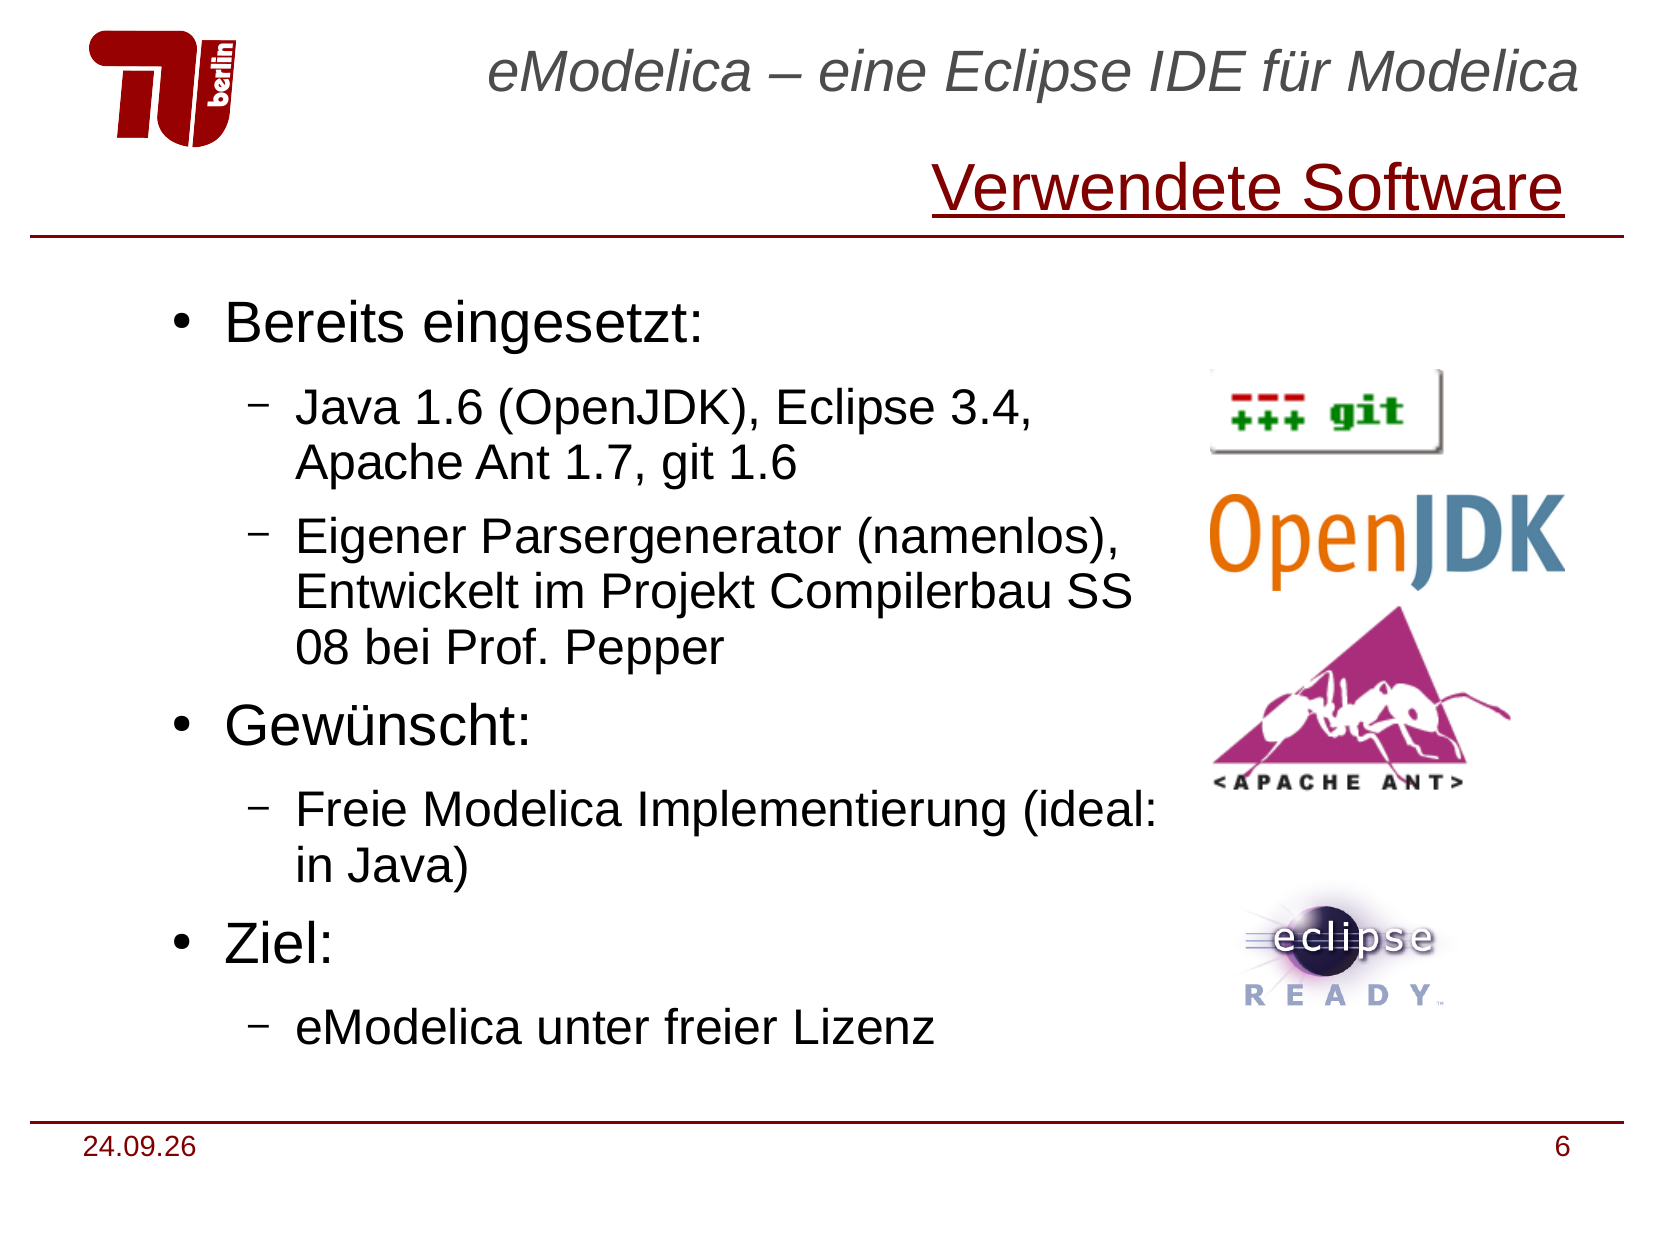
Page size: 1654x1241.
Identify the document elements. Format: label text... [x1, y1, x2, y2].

picture [1210, 826, 1469, 1085]
picture [1210, 605, 1514, 798]
picture [1210, 369, 1447, 458]
picture [1210, 494, 1565, 591]
title Verwendete Software [76, 147, 1565, 228]
list Bereits eingesetzt: Java 1.6 (OpenJDK), Eclipse 3.4, Apache Ant 1.7, git 1.6 Eigener Parsergenerator (namenlos), Entwickelt im Projekt Compilerbau SS 08 bei Prof. Pepper Gewünscht: Freie Modelica Implementierung (ideal: in Java) Ziel: eModelica unter freier Lizenz [82, 290, 1182, 1109]
picture [88, 29, 237, 147]
